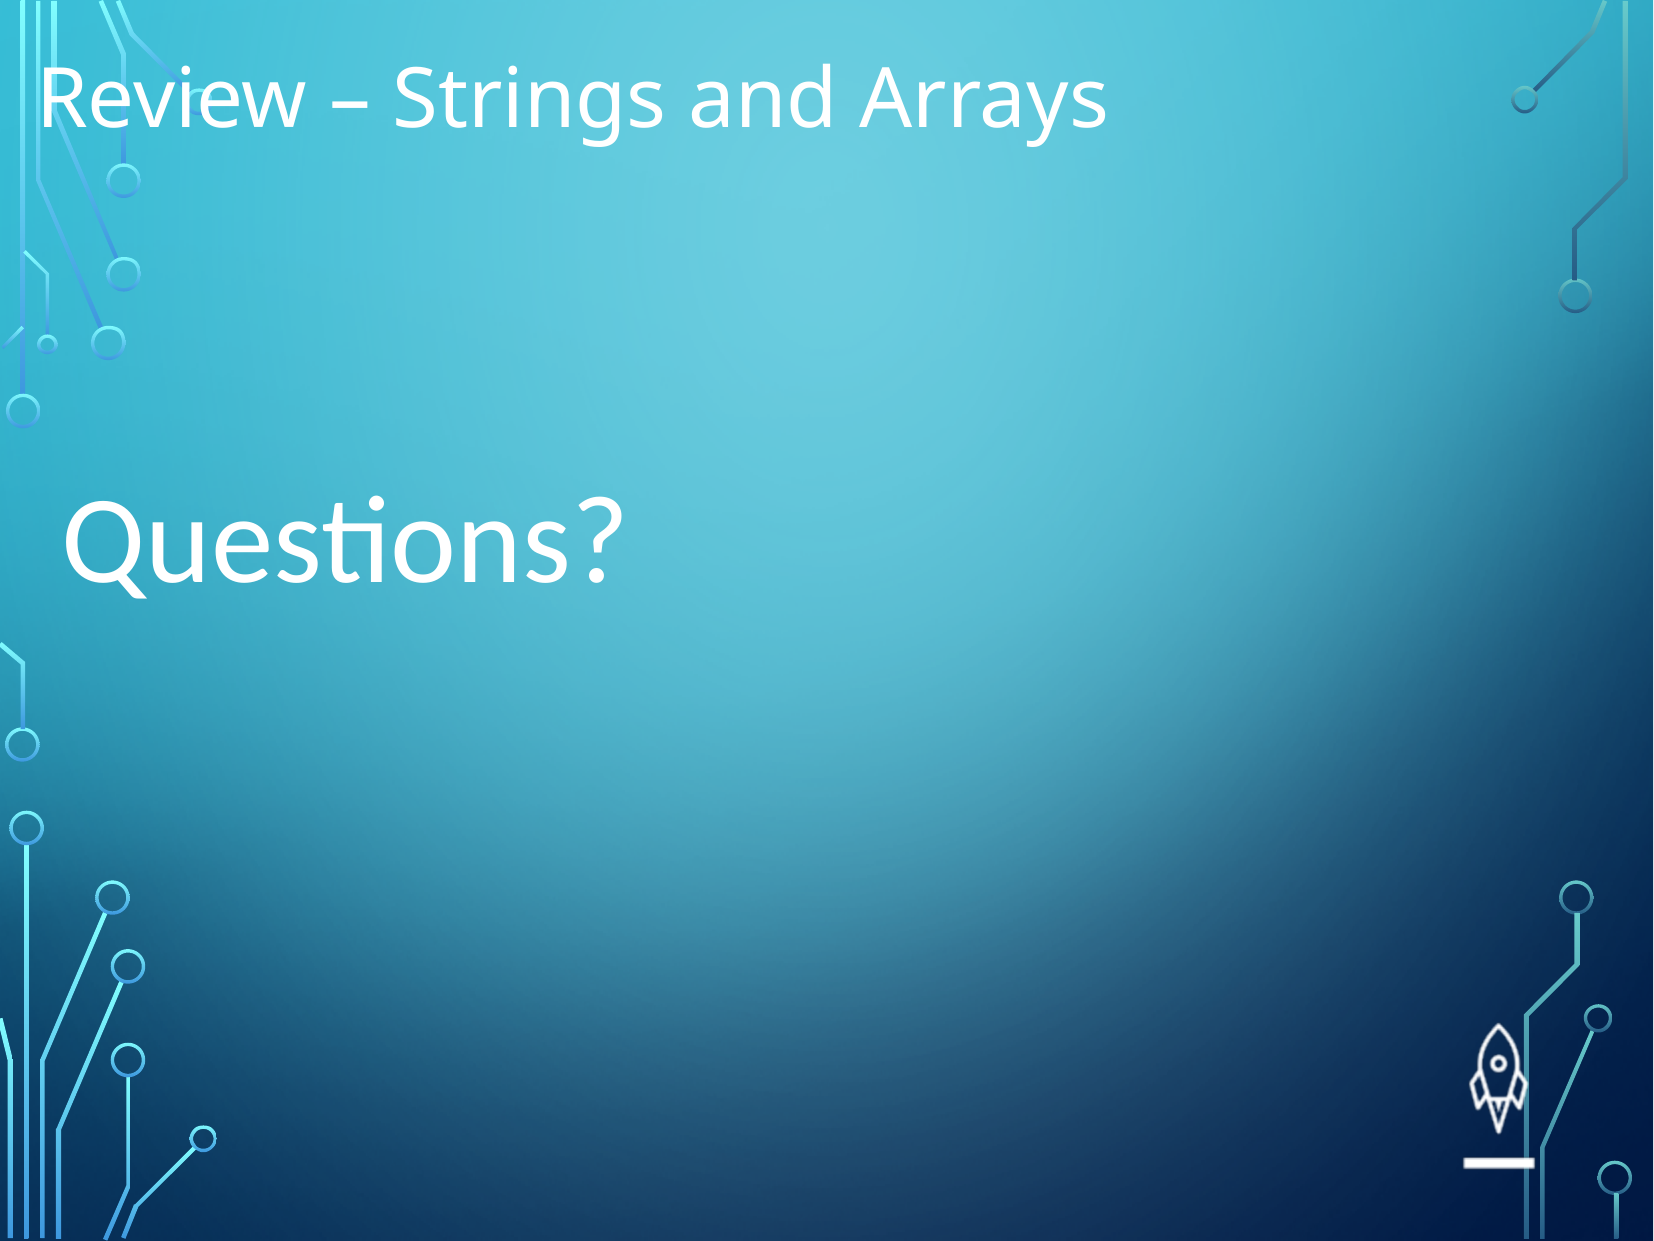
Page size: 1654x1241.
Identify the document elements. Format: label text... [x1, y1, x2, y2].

picture [1379, 975, 1620, 1216]
text_box Questions? [45, 480, 781, 721]
text_box Review – Strings and Arrays [19, 17, 1599, 174]
